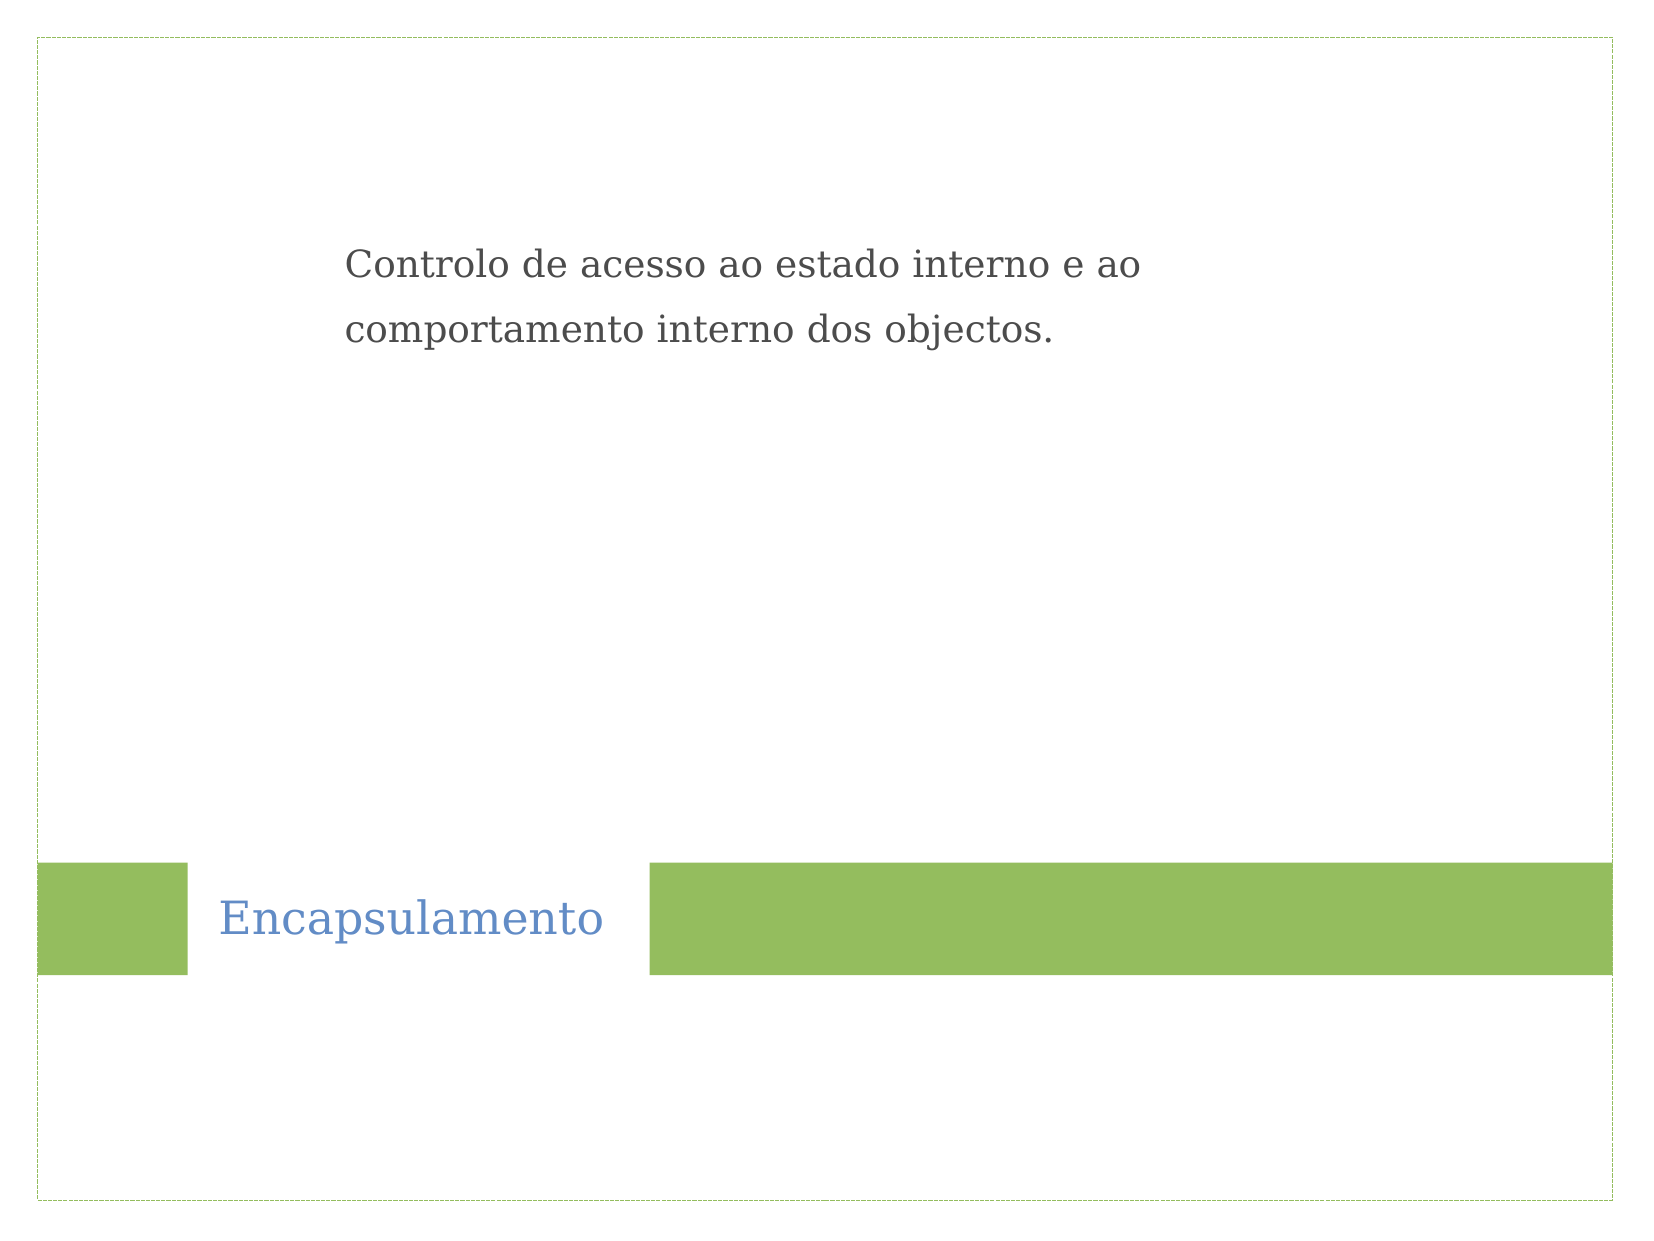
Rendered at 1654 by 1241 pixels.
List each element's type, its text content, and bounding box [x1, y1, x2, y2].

text_box Encapsulamento [203, 884, 620, 953]
text_box [649, 862, 1613, 976]
text_box Controlo de acesso ao estado interno e ao comportamento interno dos objectos. [329, 213, 1418, 739]
text_box [37, 862, 188, 976]
